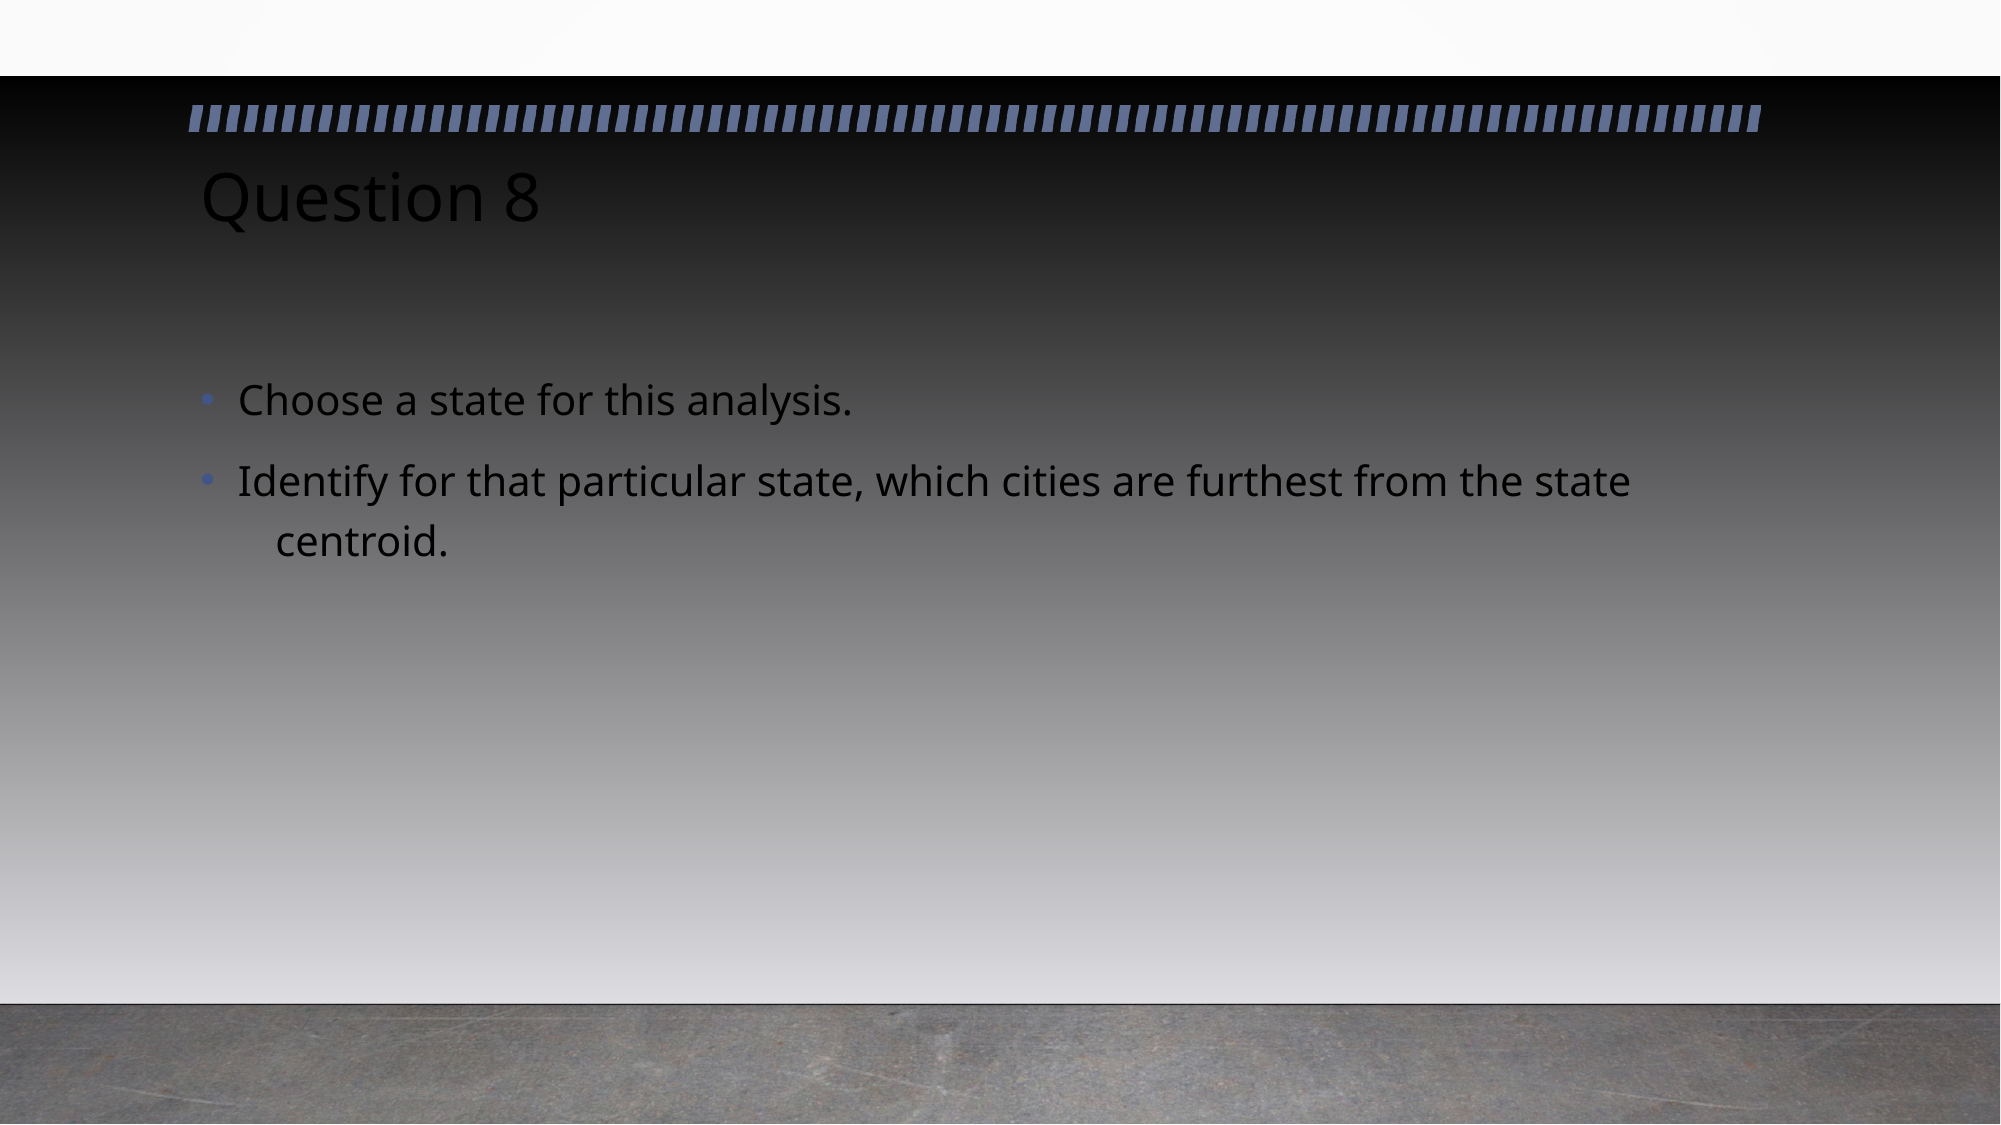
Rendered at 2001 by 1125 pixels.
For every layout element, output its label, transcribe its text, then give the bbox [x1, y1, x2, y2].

list Choose a state for this analysis. Identify for that particular state, which cities are furthest from the state centroid. [185, 356, 1761, 897]
title Question 8 [185, 156, 1761, 329]
